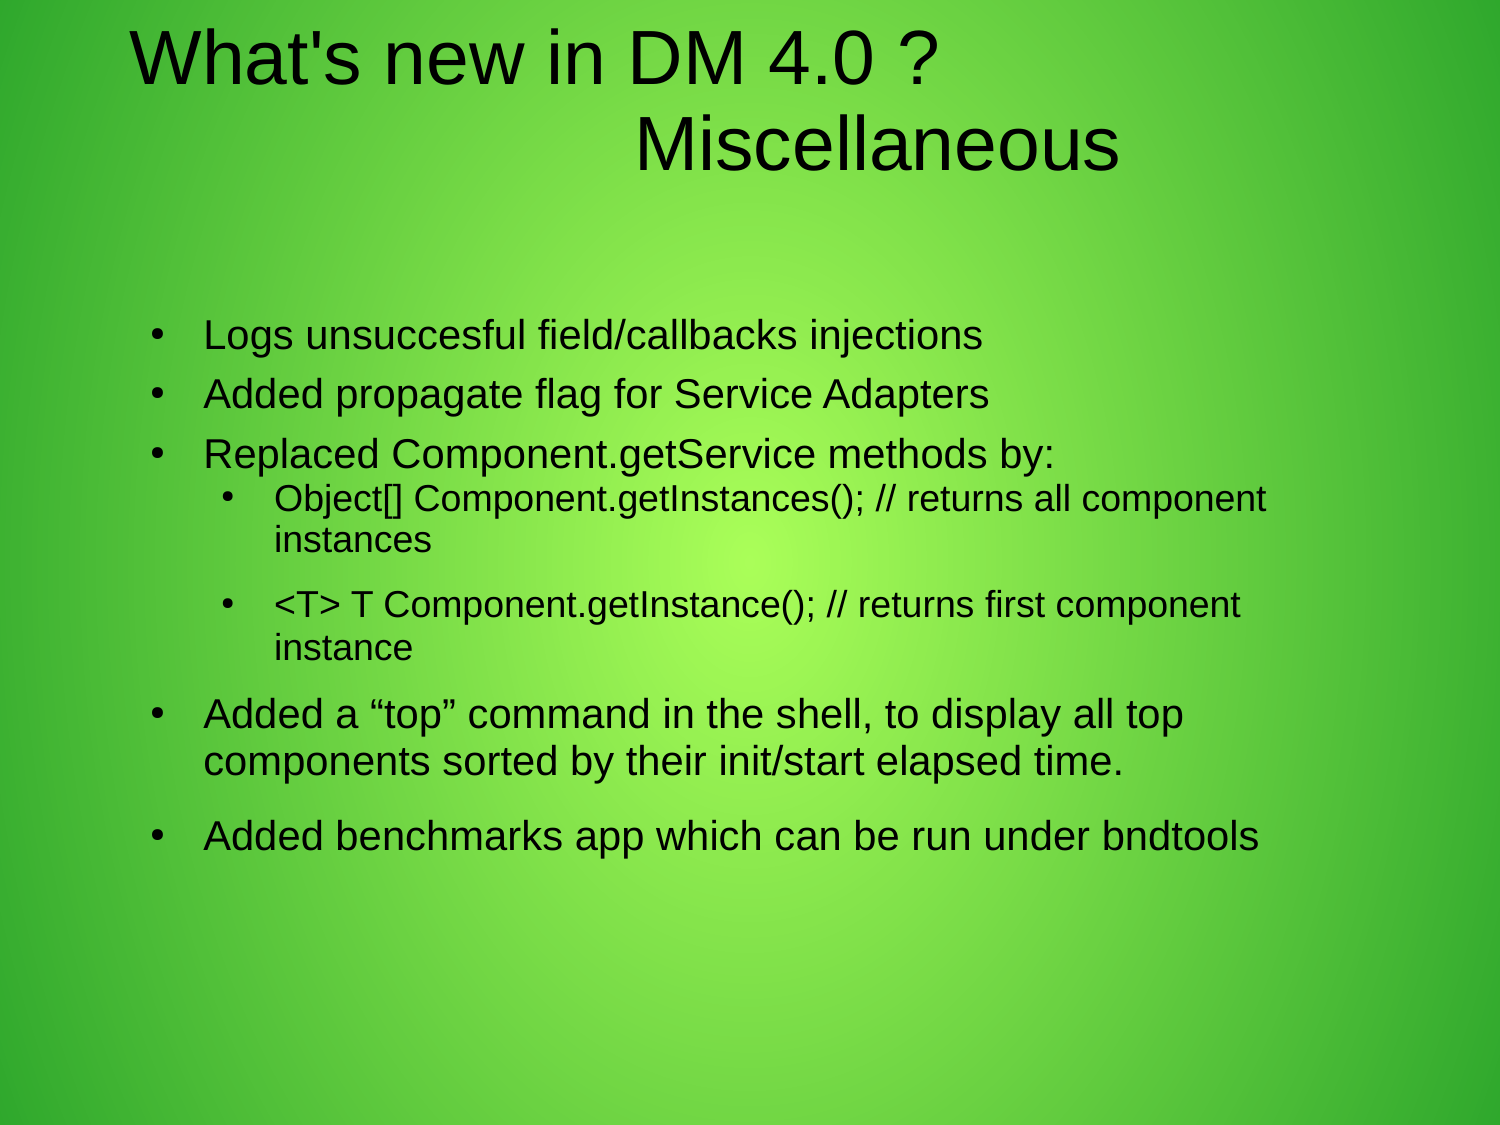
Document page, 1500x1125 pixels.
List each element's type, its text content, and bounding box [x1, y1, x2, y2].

list Logs unsuccesful field/callbacks injections Added propagate flag for Service Adapters Replaced Component.getService methods by: Object[] Component.getInstances(); // returns all component instances <T> T Component.getInstance(); // returns first component instance Added a “top” command in the shell, to display all top components sorted by their init/start elapsed time. Added benchmarks app which can be run under bndtools [117, 303, 1393, 1036]
title What's new in DM 4.0 ? Miscellaneous [112, 7, 1388, 281]
